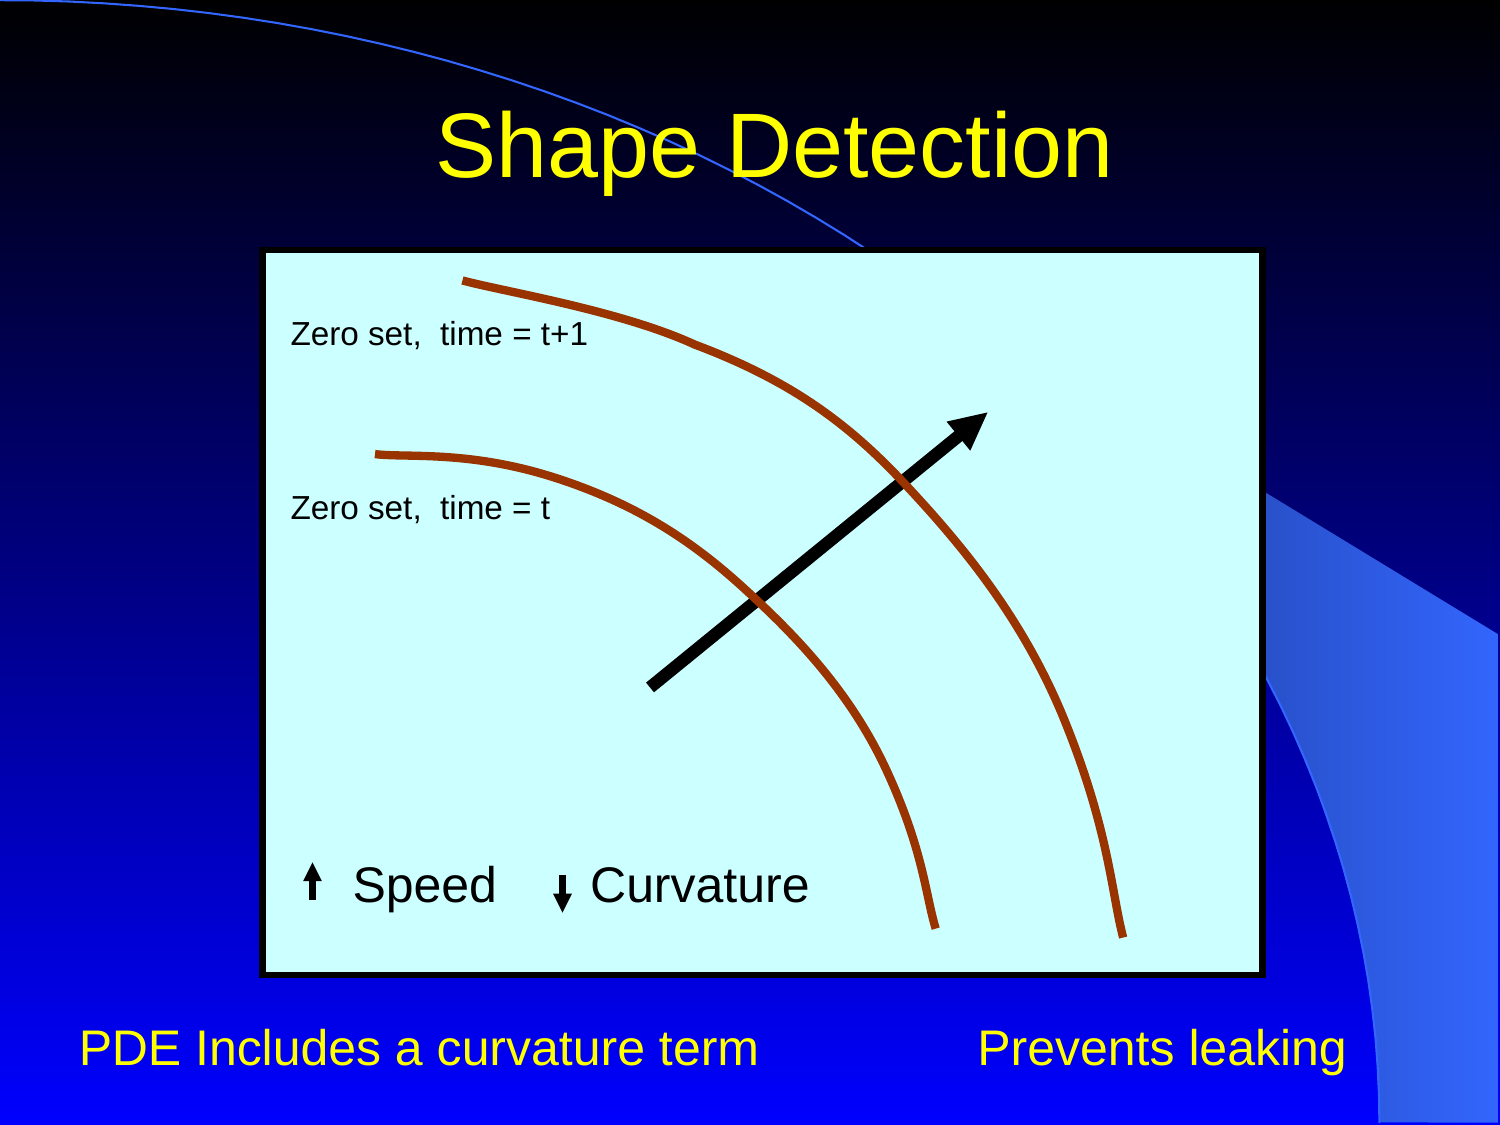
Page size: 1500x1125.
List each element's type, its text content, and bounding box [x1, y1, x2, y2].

text_box Prevents leaking [962, 1012, 1362, 1084]
text_box Speed [337, 849, 512, 922]
text_box Zero set, time = t [275, 482, 566, 535]
text_box Curvature [575, 849, 825, 922]
text_box [262, 249, 1263, 975]
text_box Zero set, time = t+1 [275, 307, 604, 360]
title Shape Detection [137, 35, 1413, 263]
text_box PDE Includes a curvature term [64, 1012, 775, 1084]
